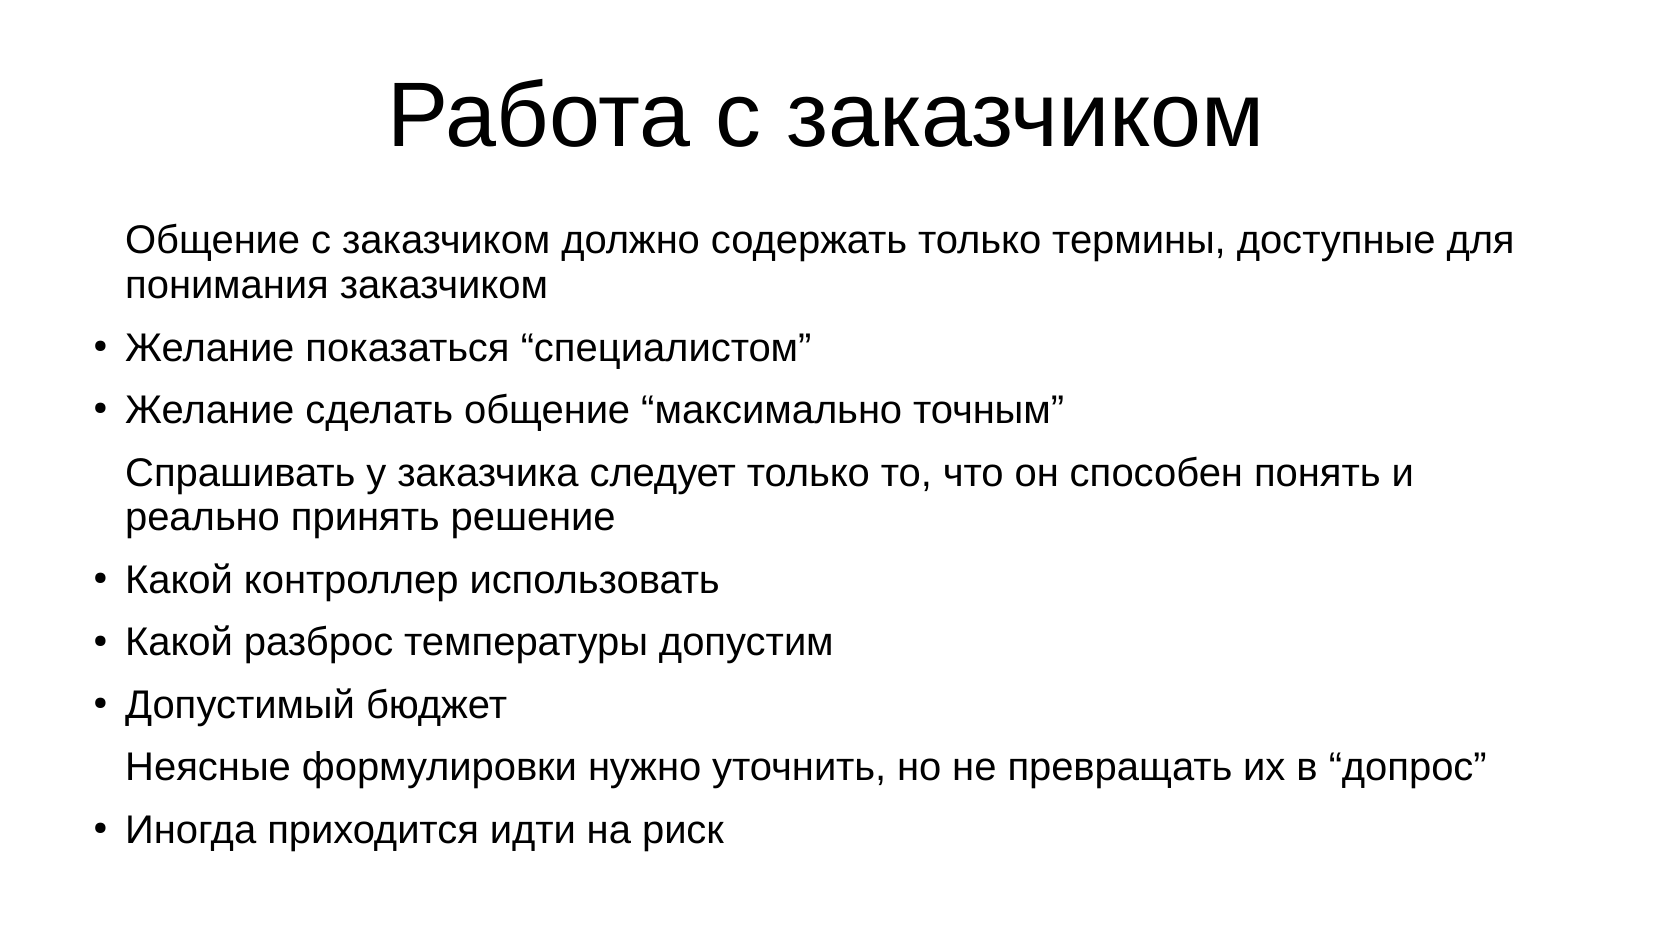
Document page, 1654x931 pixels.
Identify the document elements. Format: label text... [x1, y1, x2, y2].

list Общение с заказчиком должно содержать только термины, доступные для понимания заказчиком Желание показаться “специалистом” Желание сделать общение “максимально точным” Спрашивать у заказчика следует только то, что он способен понять и реально принять решение Какой контроллер использовать Какой разброс температуры допустим Допустимый бюджет Неясные формулировки нужно уточнить, но не превращать их в “допрос” Иногда приходится идти на риск [82, 217, 1571, 863]
title Работа с заказчиком [82, 37, 1571, 193]
